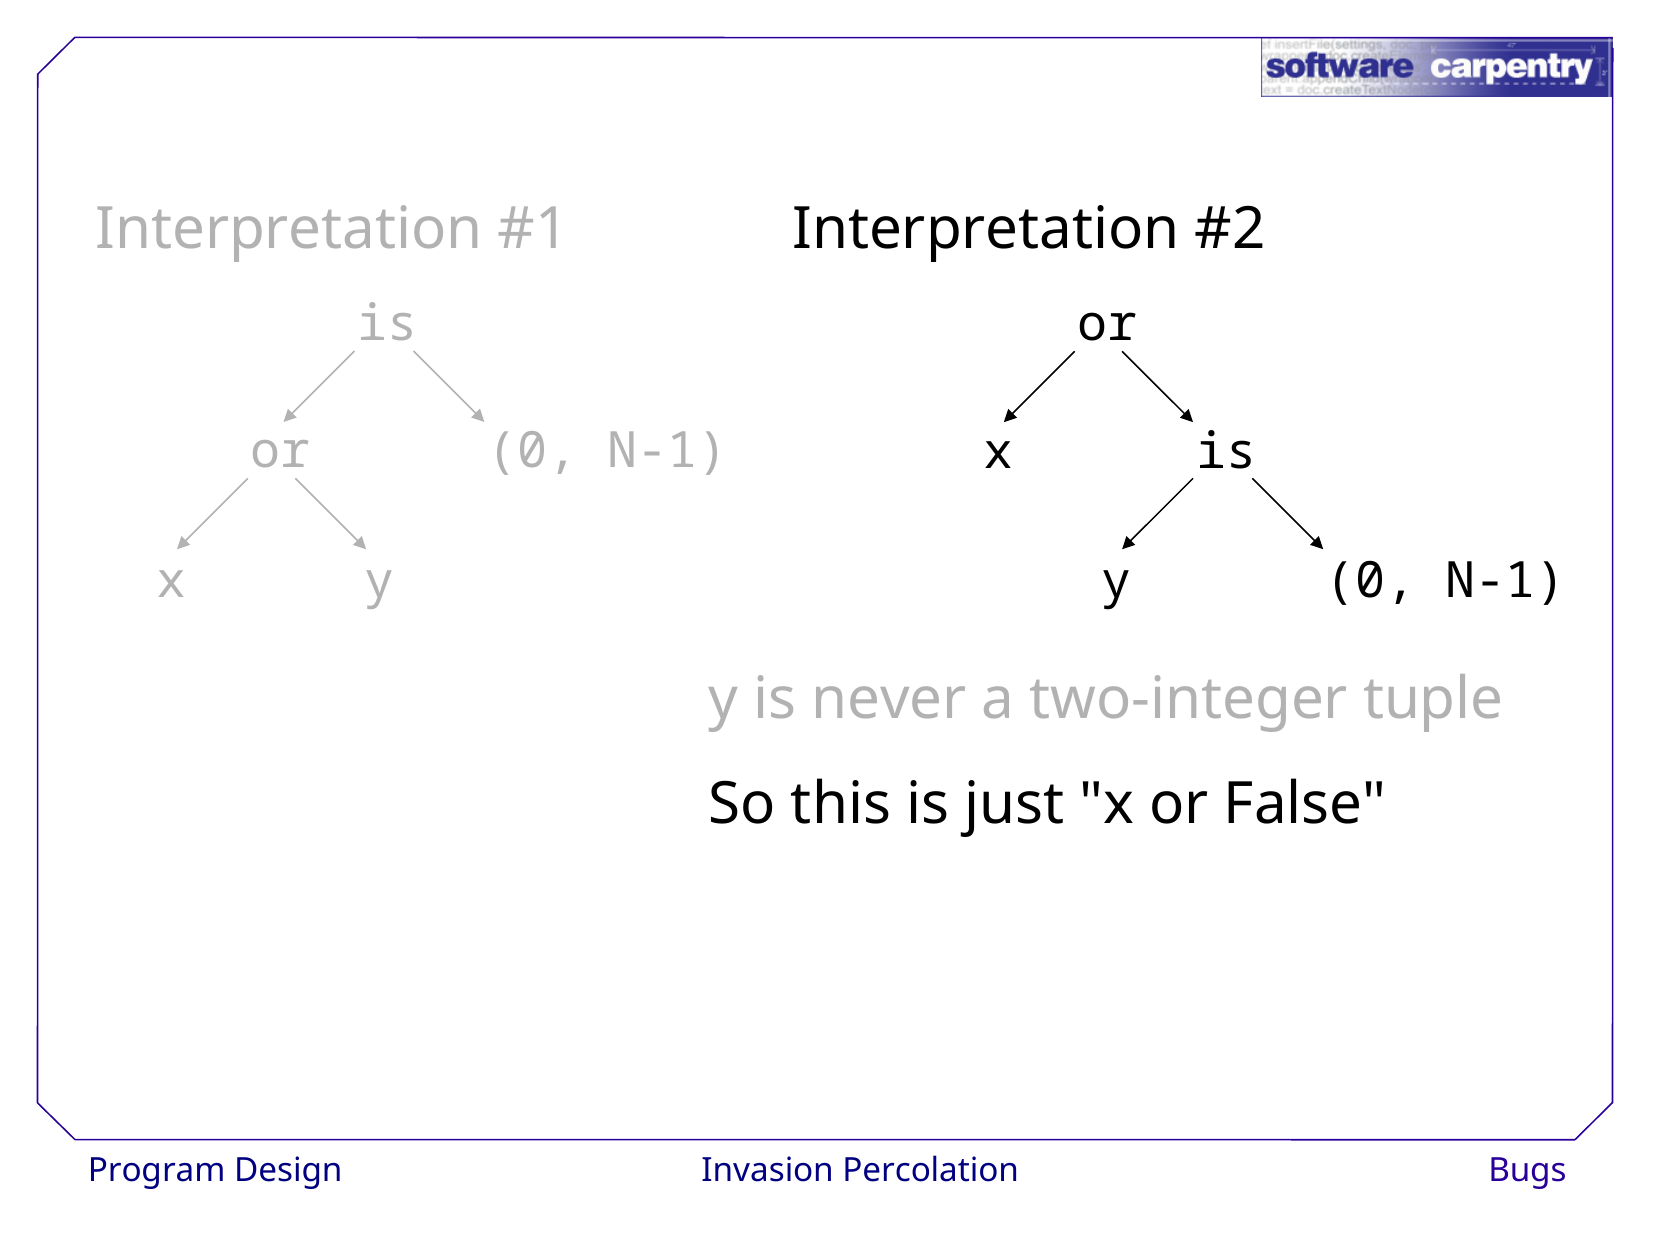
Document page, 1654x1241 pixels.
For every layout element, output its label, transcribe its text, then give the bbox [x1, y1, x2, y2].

text_box Interpretation #2 [777, 147, 1431, 269]
text_box or [1062, 268, 1134, 352]
text_box or [236, 395, 308, 479]
text_box (0, N-1) [1311, 525, 1536, 608]
text_box y is never a two-integer tuple So this is just "x or False" [693, 617, 1654, 843]
text_box x [968, 395, 1021, 479]
text_box is [342, 268, 414, 352]
text_box is [1181, 395, 1253, 479]
text_box x [141, 525, 194, 608]
text_box y [349, 525, 402, 608]
text_box y [1086, 525, 1139, 608]
text_box (0, N-1) [472, 395, 697, 479]
text_box Interpretation #1 [80, 147, 734, 269]
picture [1261, 39, 1613, 97]
